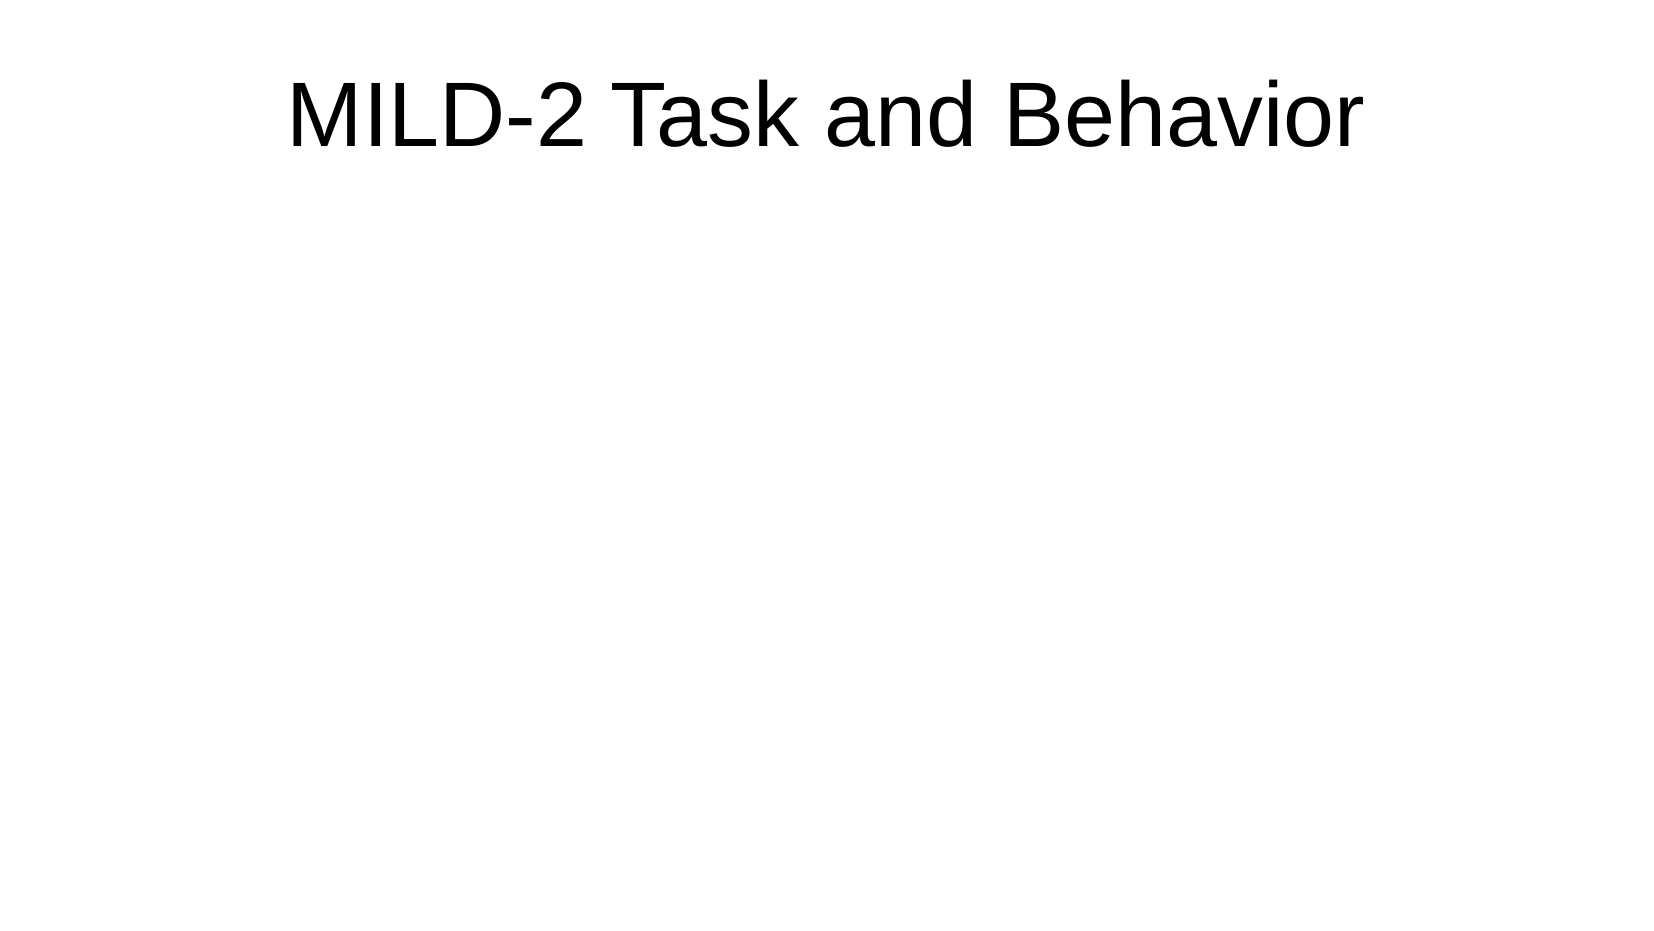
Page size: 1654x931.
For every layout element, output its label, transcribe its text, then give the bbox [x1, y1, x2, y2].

title MILD-2 Task and Behavior [82, 37, 1571, 193]
